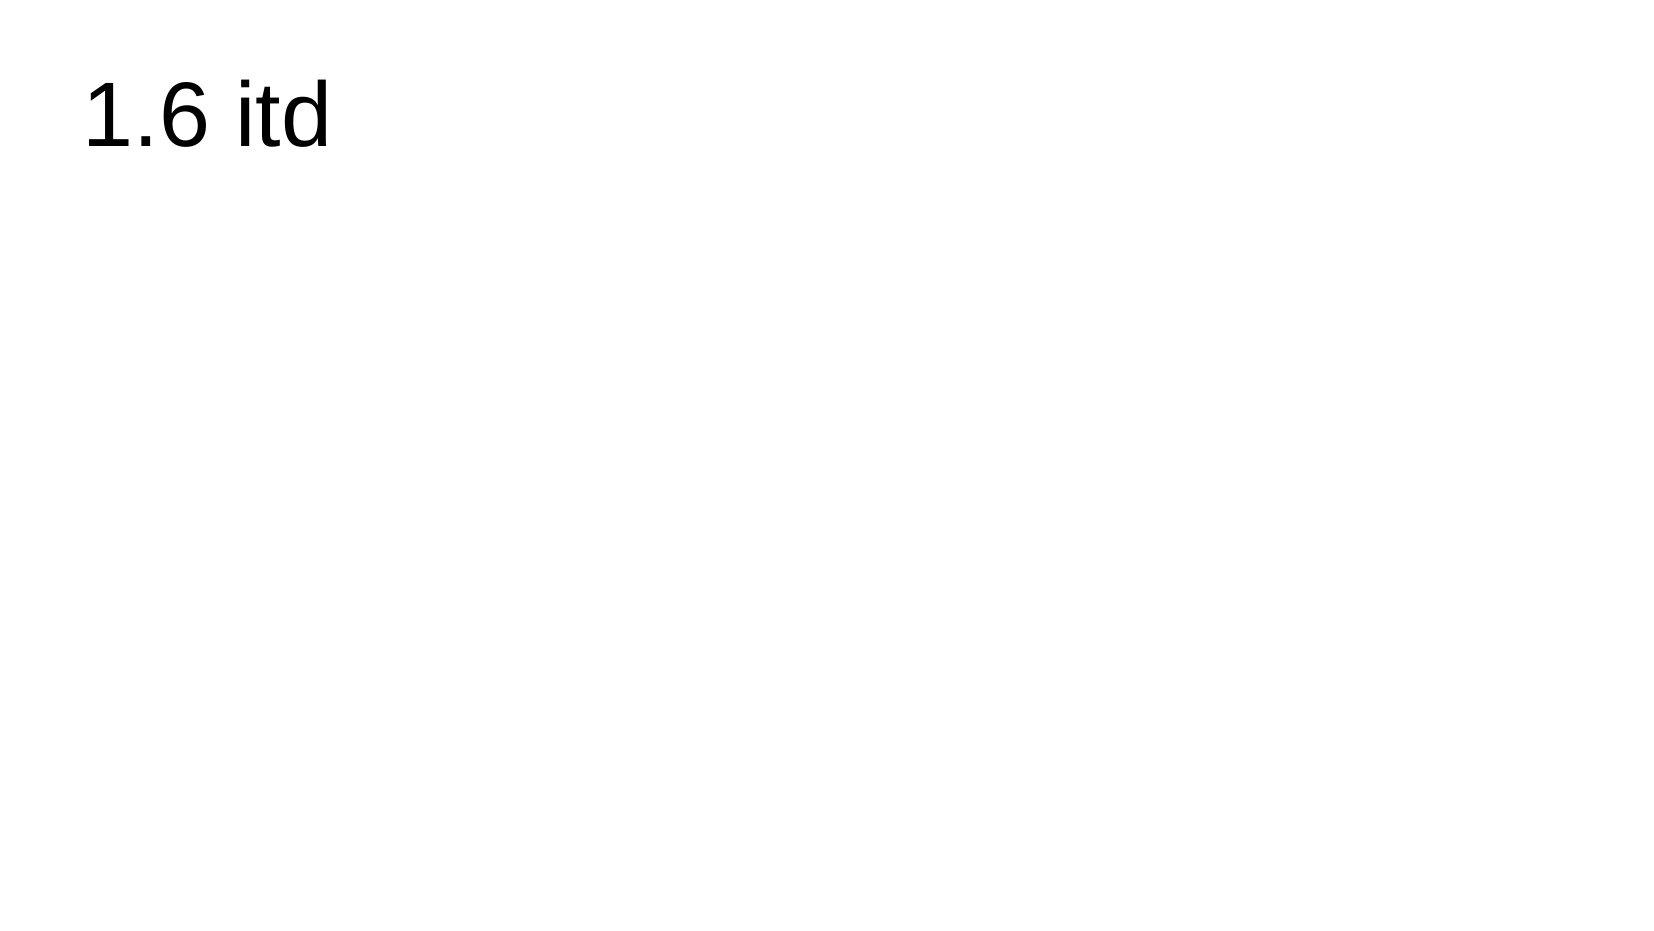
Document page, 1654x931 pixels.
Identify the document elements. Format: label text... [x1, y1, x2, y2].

title 1.6 itd [82, 37, 1571, 193]
